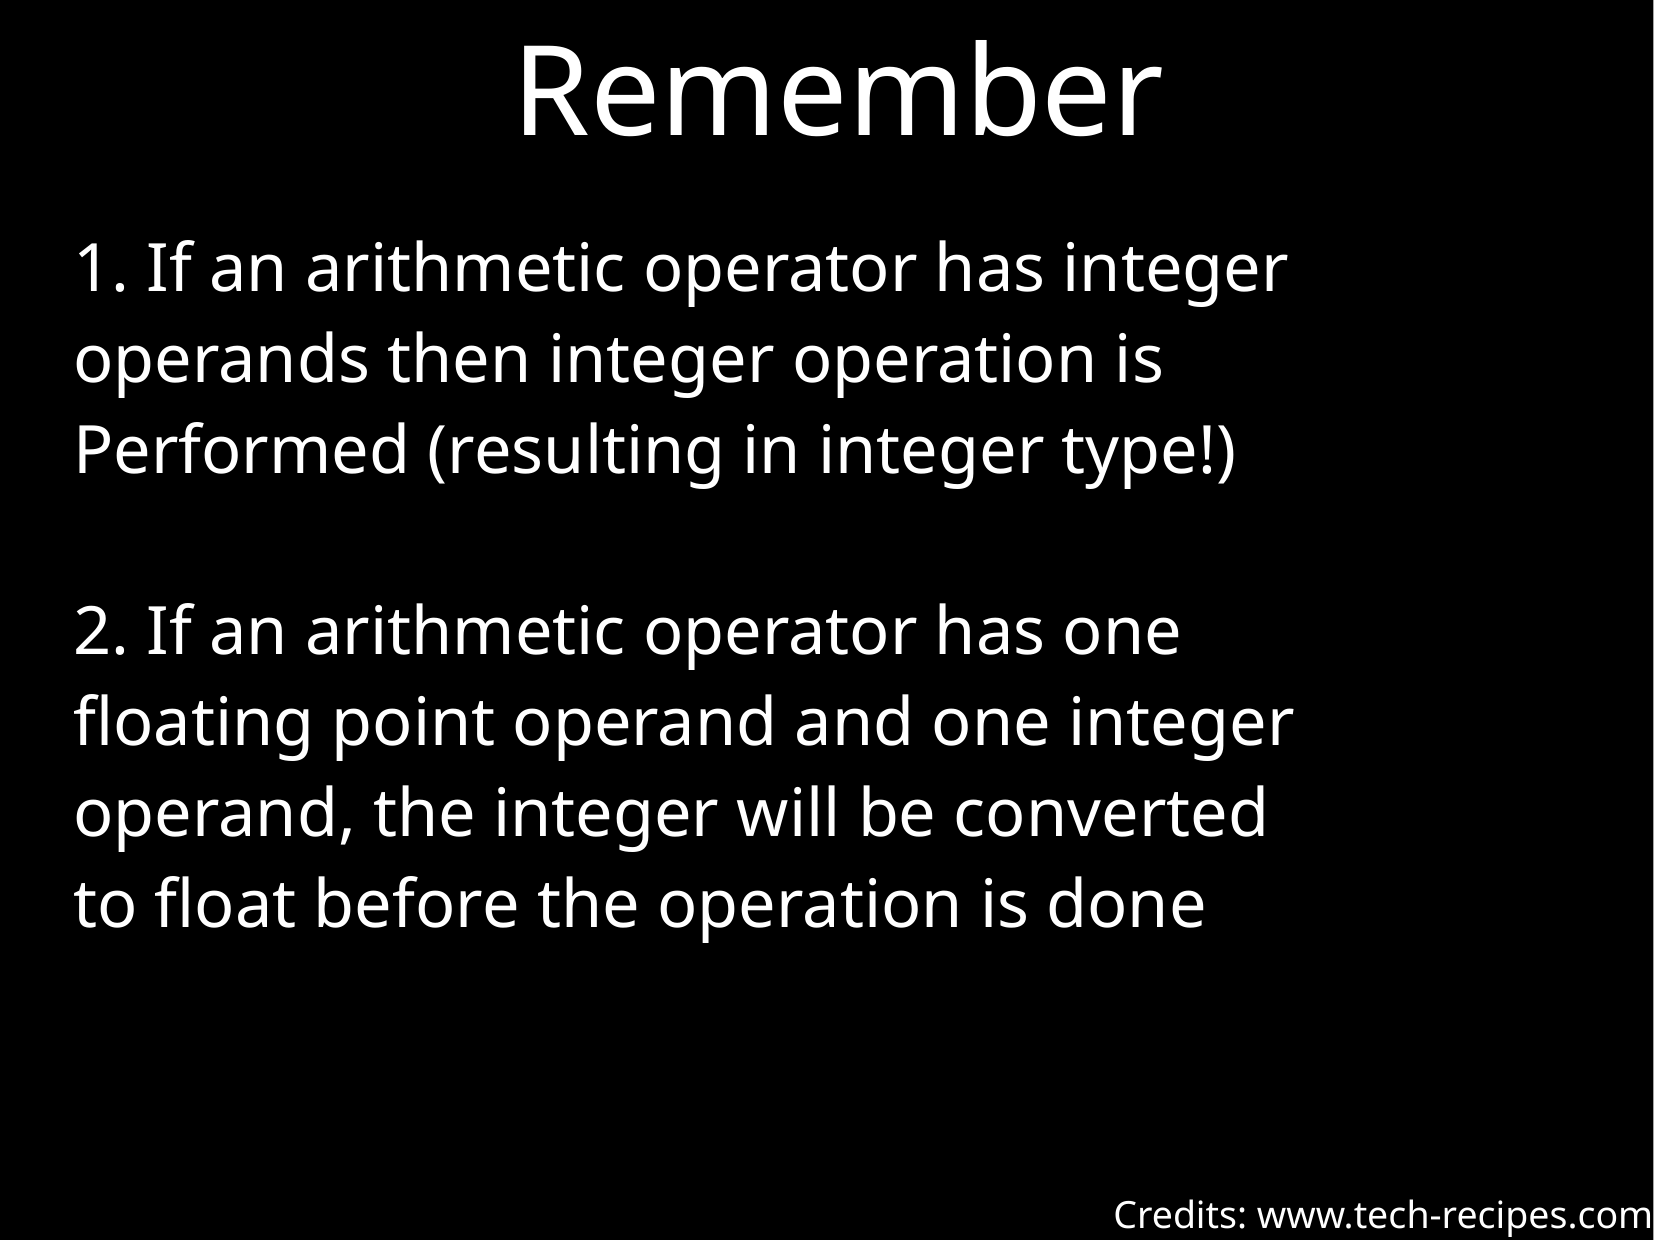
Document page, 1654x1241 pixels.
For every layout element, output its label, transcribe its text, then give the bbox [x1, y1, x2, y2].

text_box 1. If an arithmetic operator has integer operands then integer operation is Performed (resulting in integer type!) 2. If an arithmetic operator has one floating point operand and one integer operand, the integer will be converted to float before the operation is done [58, 213, 1596, 1088]
text_box Remember [497, 0, 1156, 171]
text_box Credits: www.tech-recipes.com [1098, 1181, 1654, 1241]
